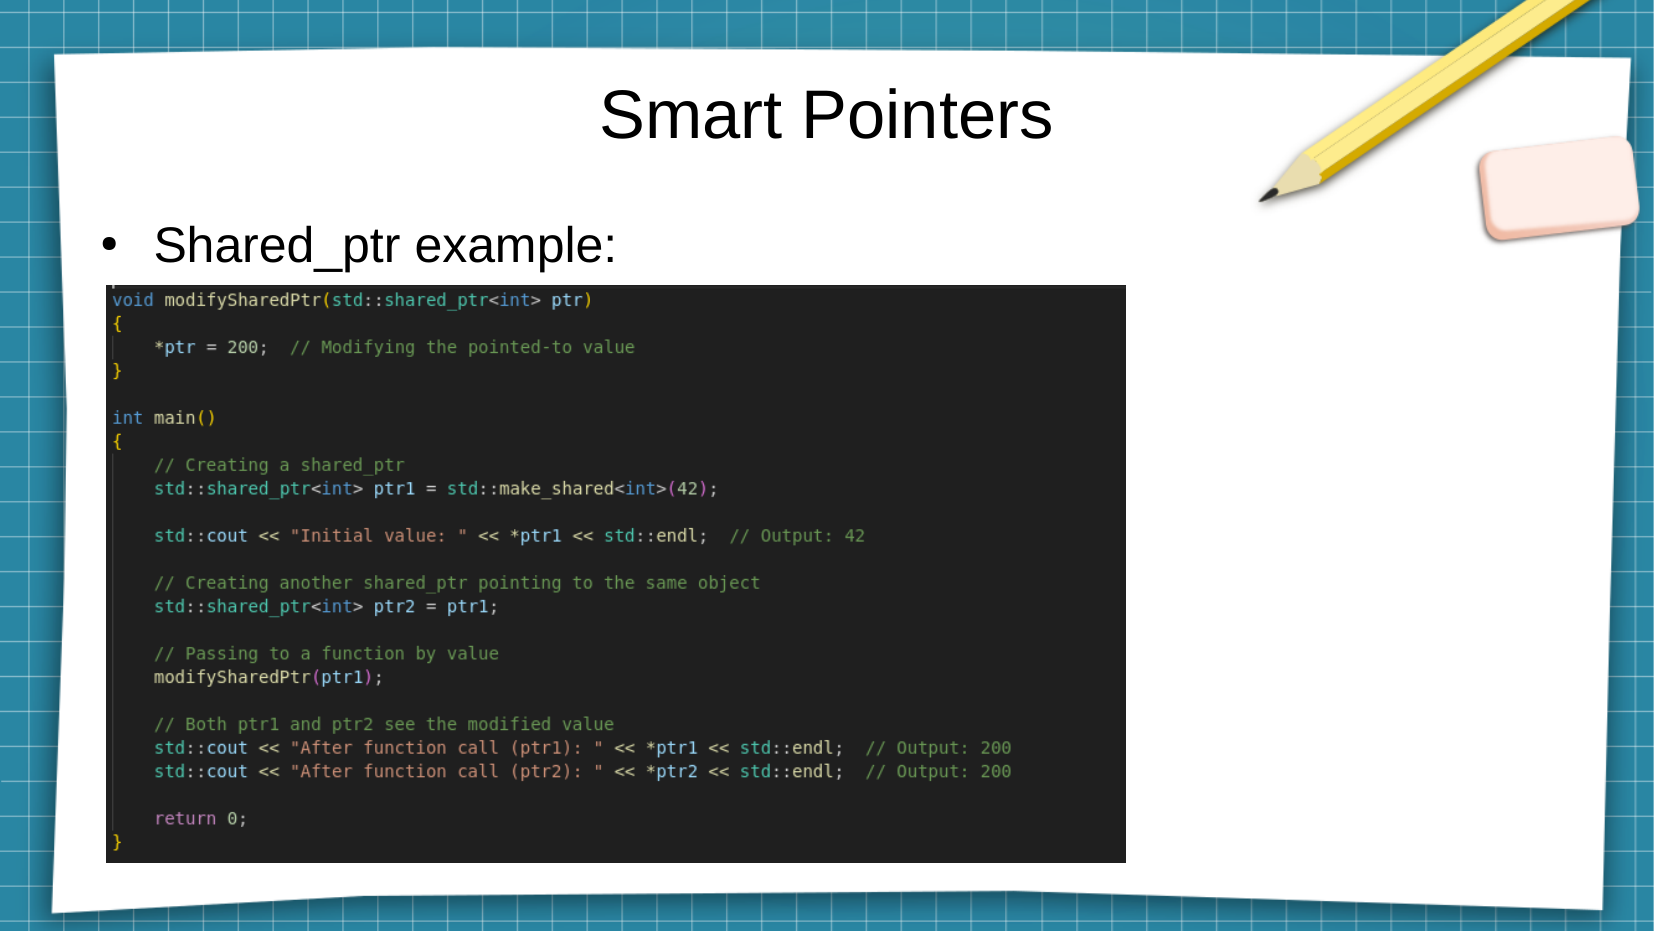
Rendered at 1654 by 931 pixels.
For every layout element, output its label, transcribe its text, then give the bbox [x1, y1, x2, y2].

picture [0, 0, 1654, 931]
list Shared_ptr example: [82, 217, 1571, 758]
title Smart Pointers [82, 37, 1571, 193]
